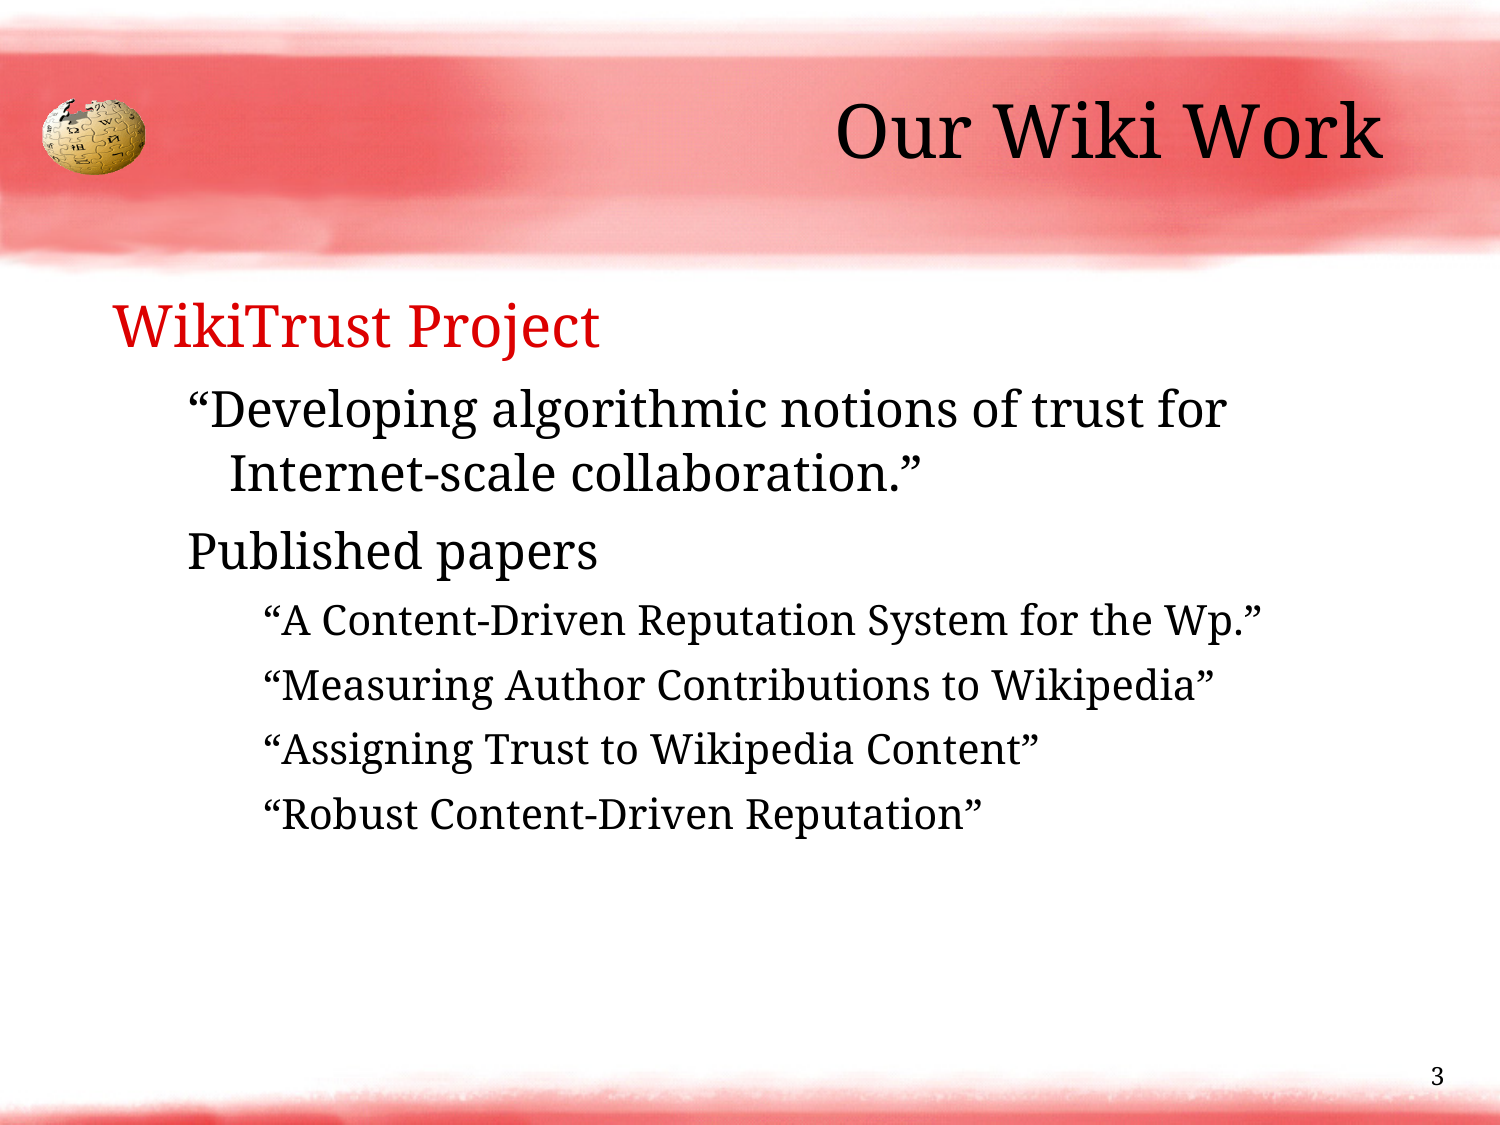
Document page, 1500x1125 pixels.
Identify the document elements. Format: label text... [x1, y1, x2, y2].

list WikiTrust Project “Developing algorithmic notions of trust for Internet-scale collaboration.” Published papers “A Content-Driven Reputation System for the Wp.” “Measuring Author Contributions to Wikipedia” “Assigning Trust to Wikipedia Content” “Robust Content-Driven Reputation” [112, 287, 1388, 1047]
picture [0, 0, 1500, 1125]
title Our Wiki Work [112, 37, 1384, 222]
